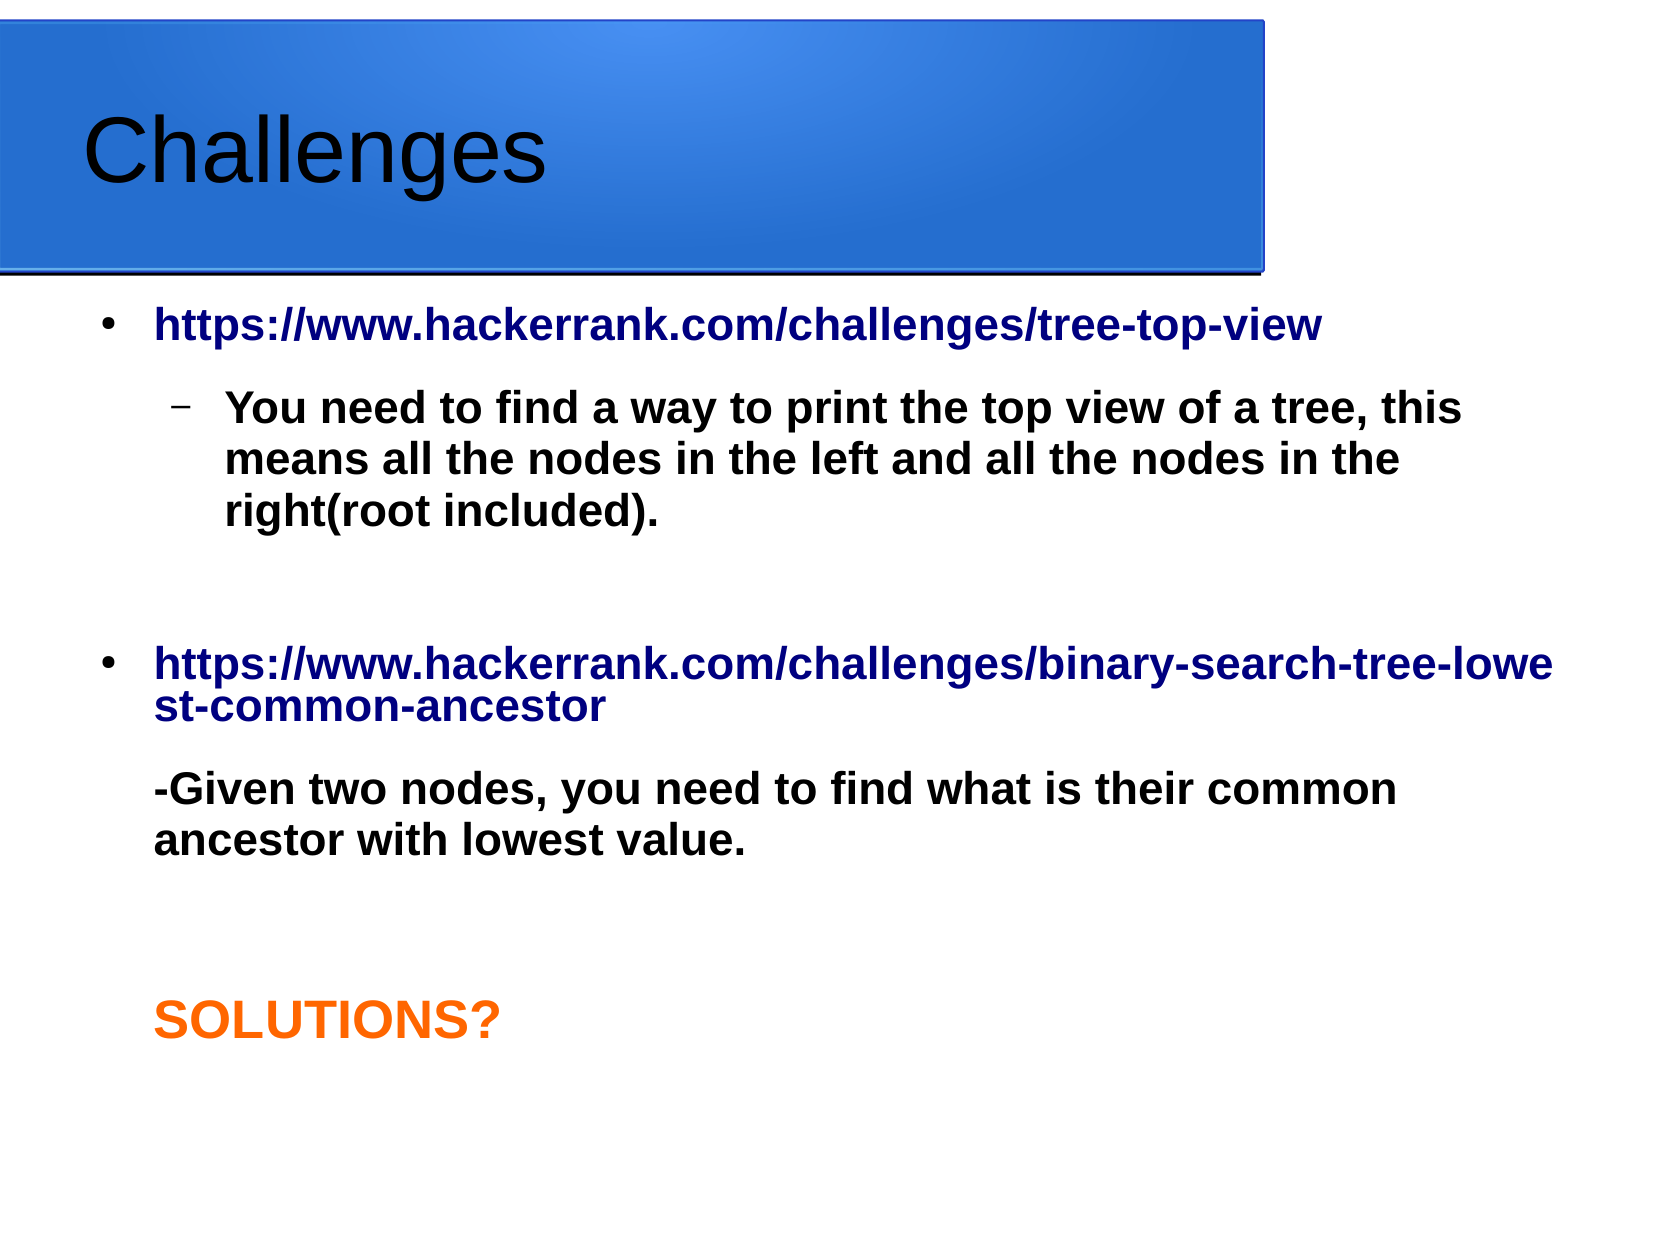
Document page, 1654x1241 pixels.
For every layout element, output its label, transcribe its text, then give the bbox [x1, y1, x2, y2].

list https://www.hackerrank.com/challenges/tree-top-view You need to find a way to print the top view of a tree, this means all the nodes in the left and all the nodes in the right(root included). https://www.hackerrank.com/challenges/binary-search-tree-lowest-common-ancestor -Given two nodes, you need to find what is their common ancestor with lowest value. SOLUTIONS? [82, 299, 1571, 1111]
title Challenges [82, 47, 1235, 252]
